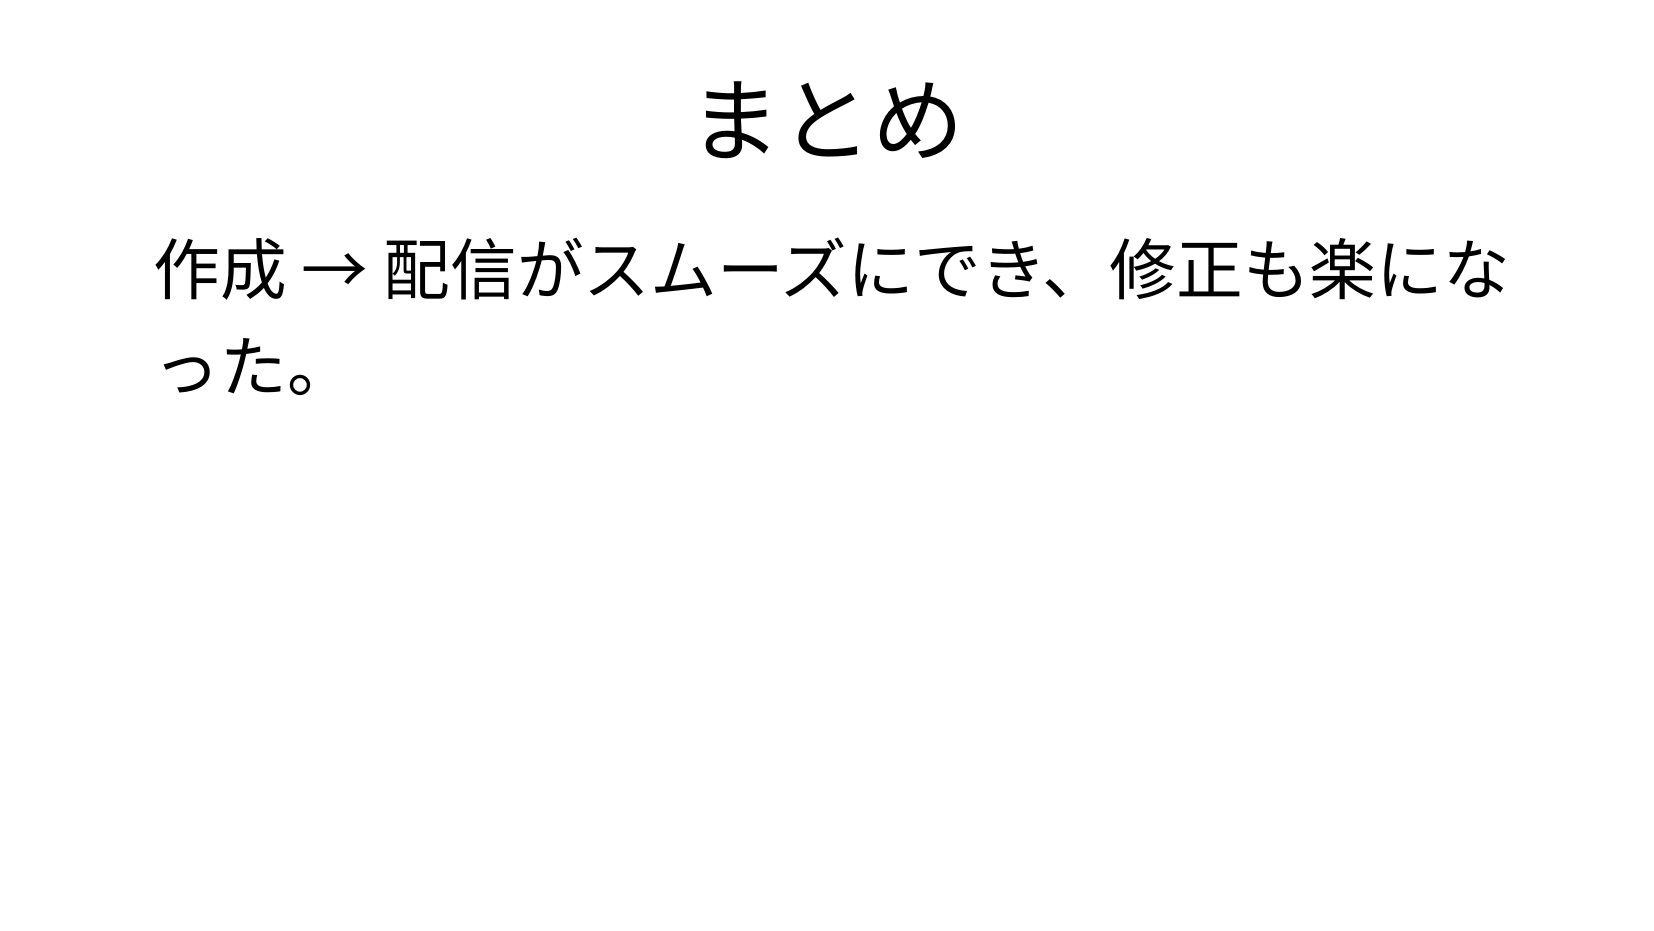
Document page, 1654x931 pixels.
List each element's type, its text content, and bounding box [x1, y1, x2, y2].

title まとめ [82, 37, 1571, 193]
list 作成 → 配信がスムーズにでき、修正も楽になった。 [82, 217, 1571, 758]
